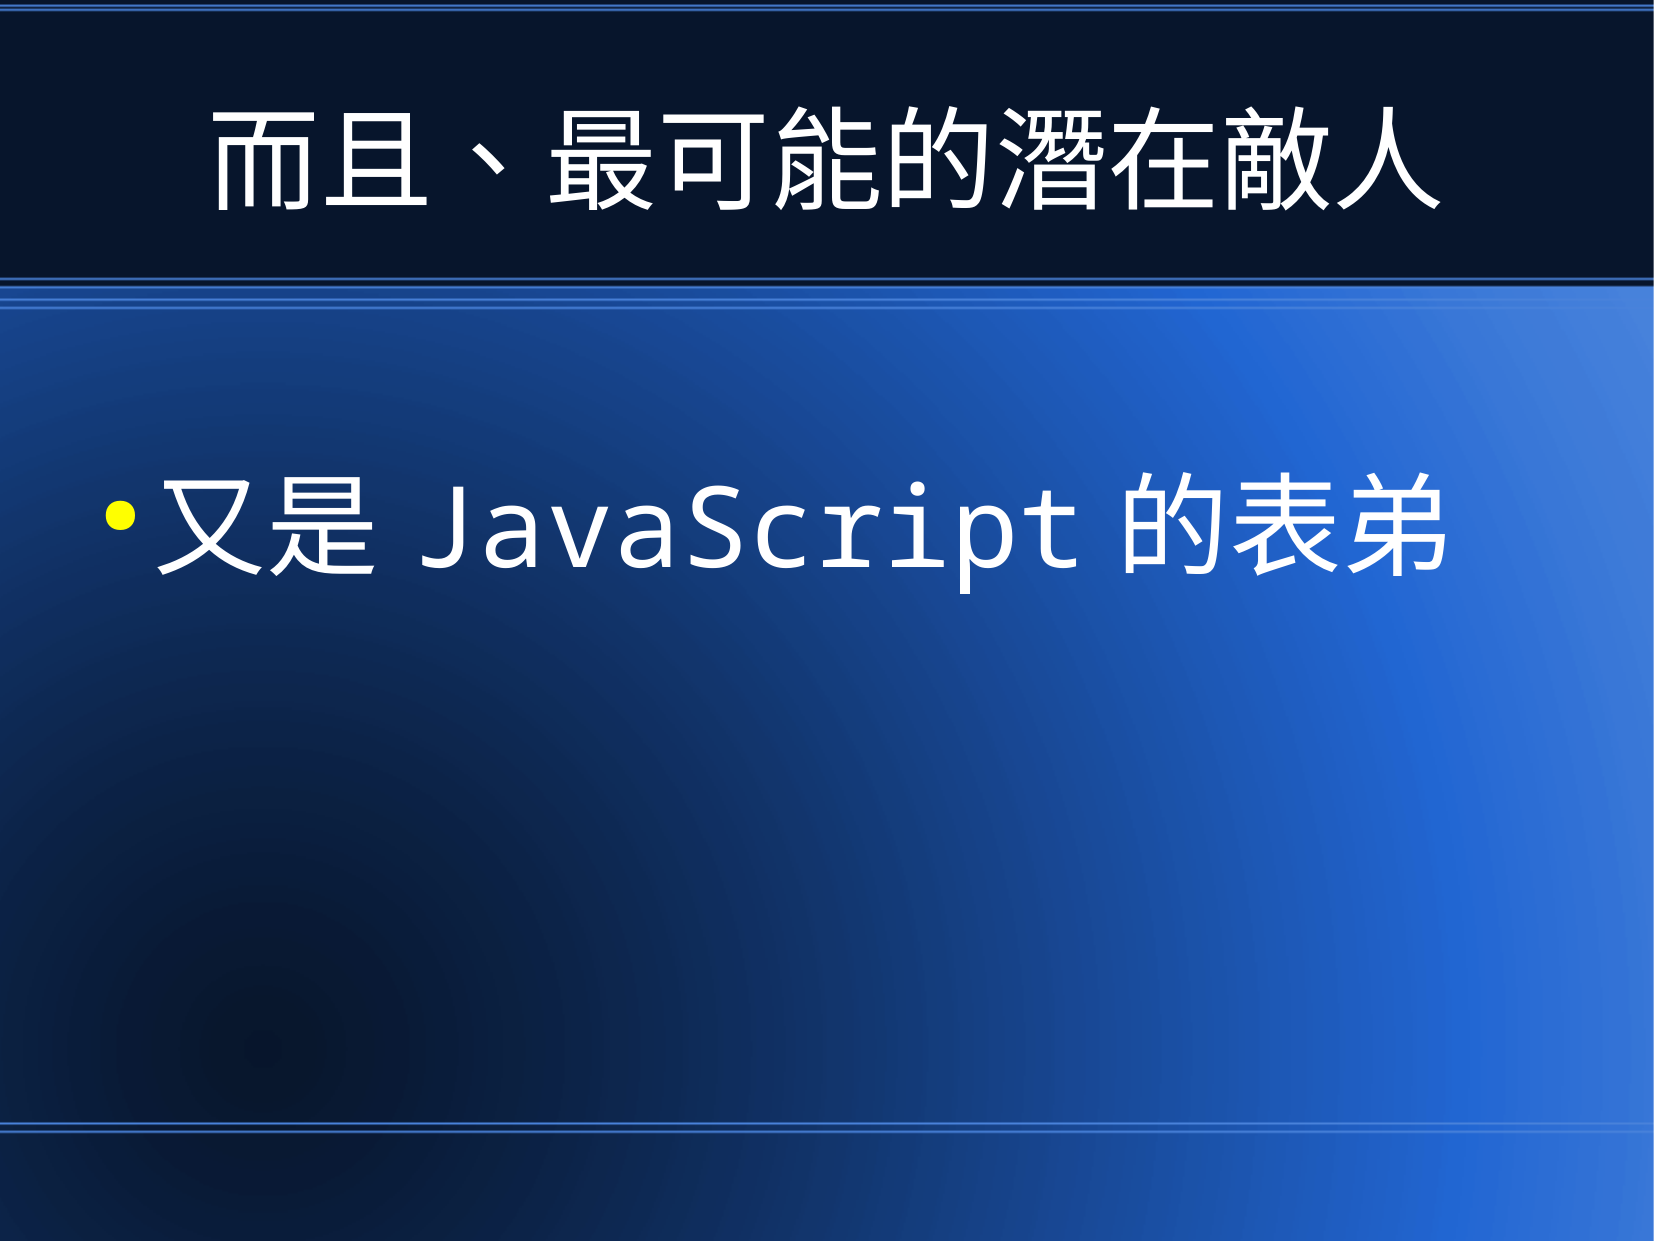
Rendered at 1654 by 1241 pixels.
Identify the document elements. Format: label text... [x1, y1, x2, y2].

list 又是JavaScript的表弟 [82, 355, 1571, 1241]
title 而且、最可能的潛在敵人 [82, 49, 1571, 257]
picture [0, 0, 1654, 1241]
